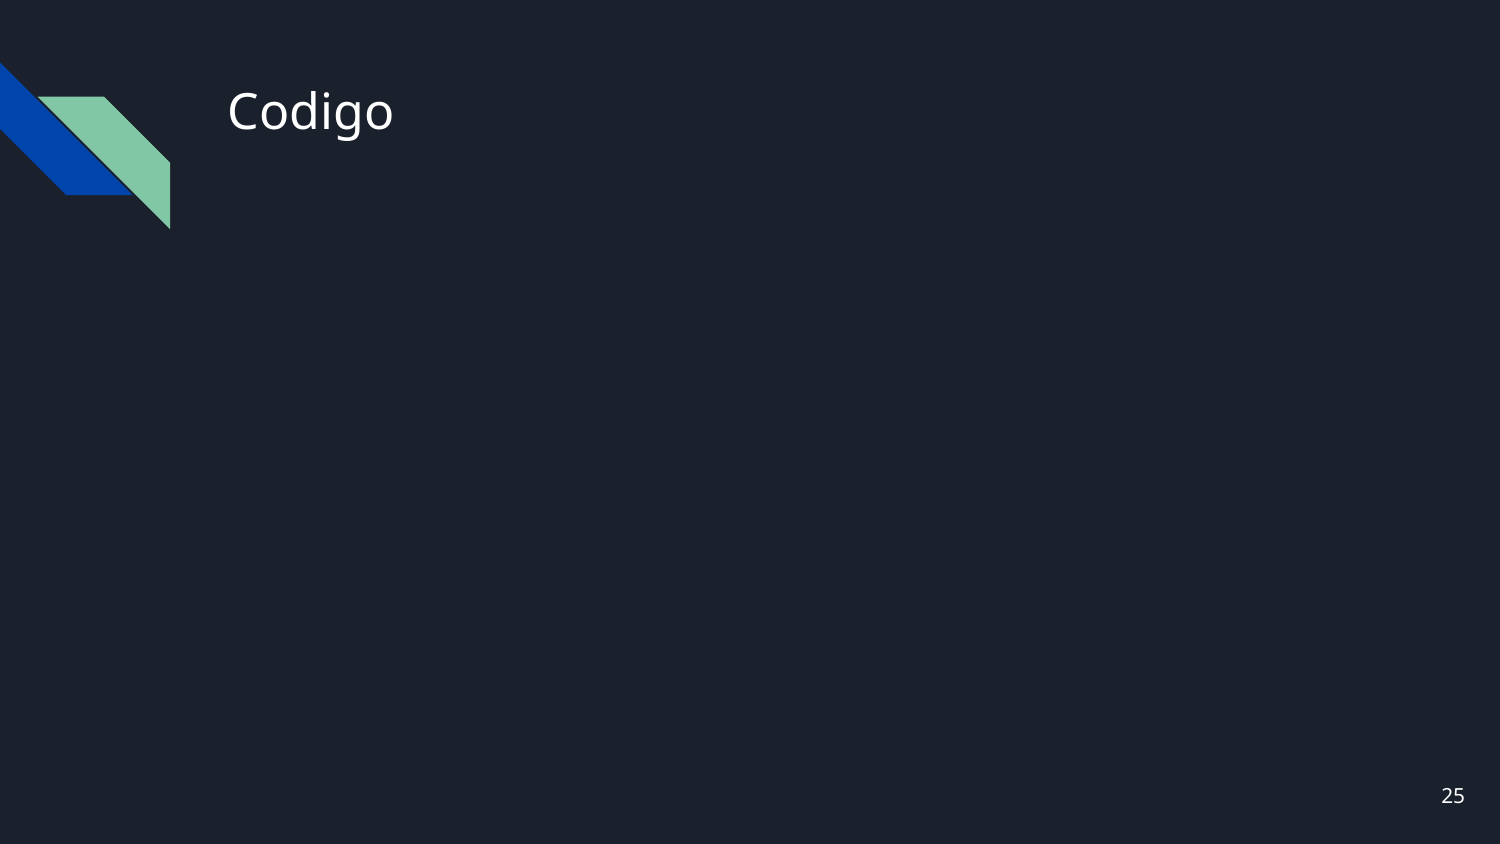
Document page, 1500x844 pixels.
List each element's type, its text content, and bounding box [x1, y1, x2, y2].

title Codigo [212, 64, 1368, 215]
slide_number <número> [1389, 764, 1480, 830]
